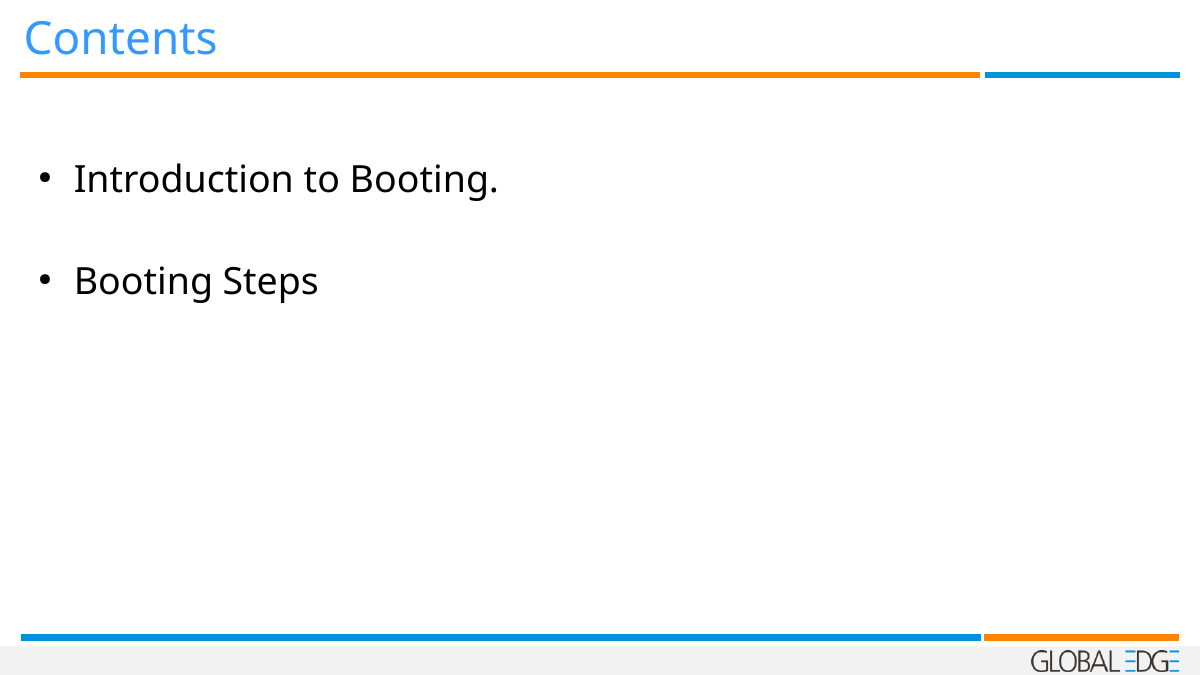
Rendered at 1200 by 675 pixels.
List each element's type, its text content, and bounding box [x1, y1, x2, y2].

picture [1031, 650, 1179, 672]
text_box Introduction to Booting. Booting Steps [23, 94, 1182, 530]
title Contents [12, 9, 1088, 63]
